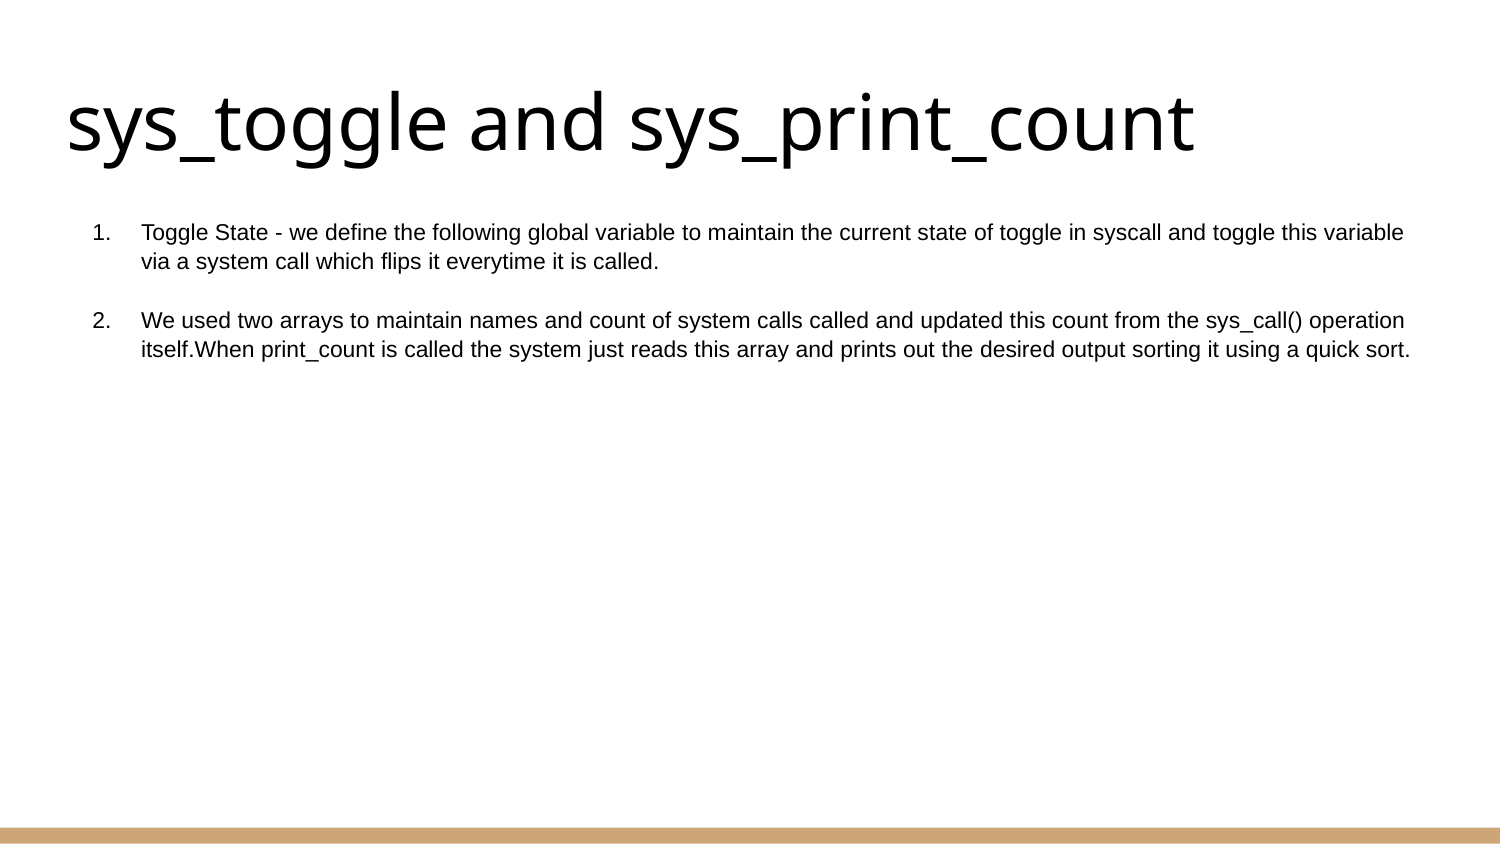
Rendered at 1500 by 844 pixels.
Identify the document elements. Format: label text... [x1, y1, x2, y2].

list Toggle State - we define the following global variable to maintain the current state of toggle in syscall and toggle this variable via a system call which flips it everytime it is called. We used two arrays to maintain names and count of system calls called and updated this count from the sys_call() operation itself.When print_count is called the system just reads this array and prints out the desired output sorting it using a quick sort. [51, 200, 1449, 752]
title sys_toggle and sys_print_count [51, 51, 1449, 189]
